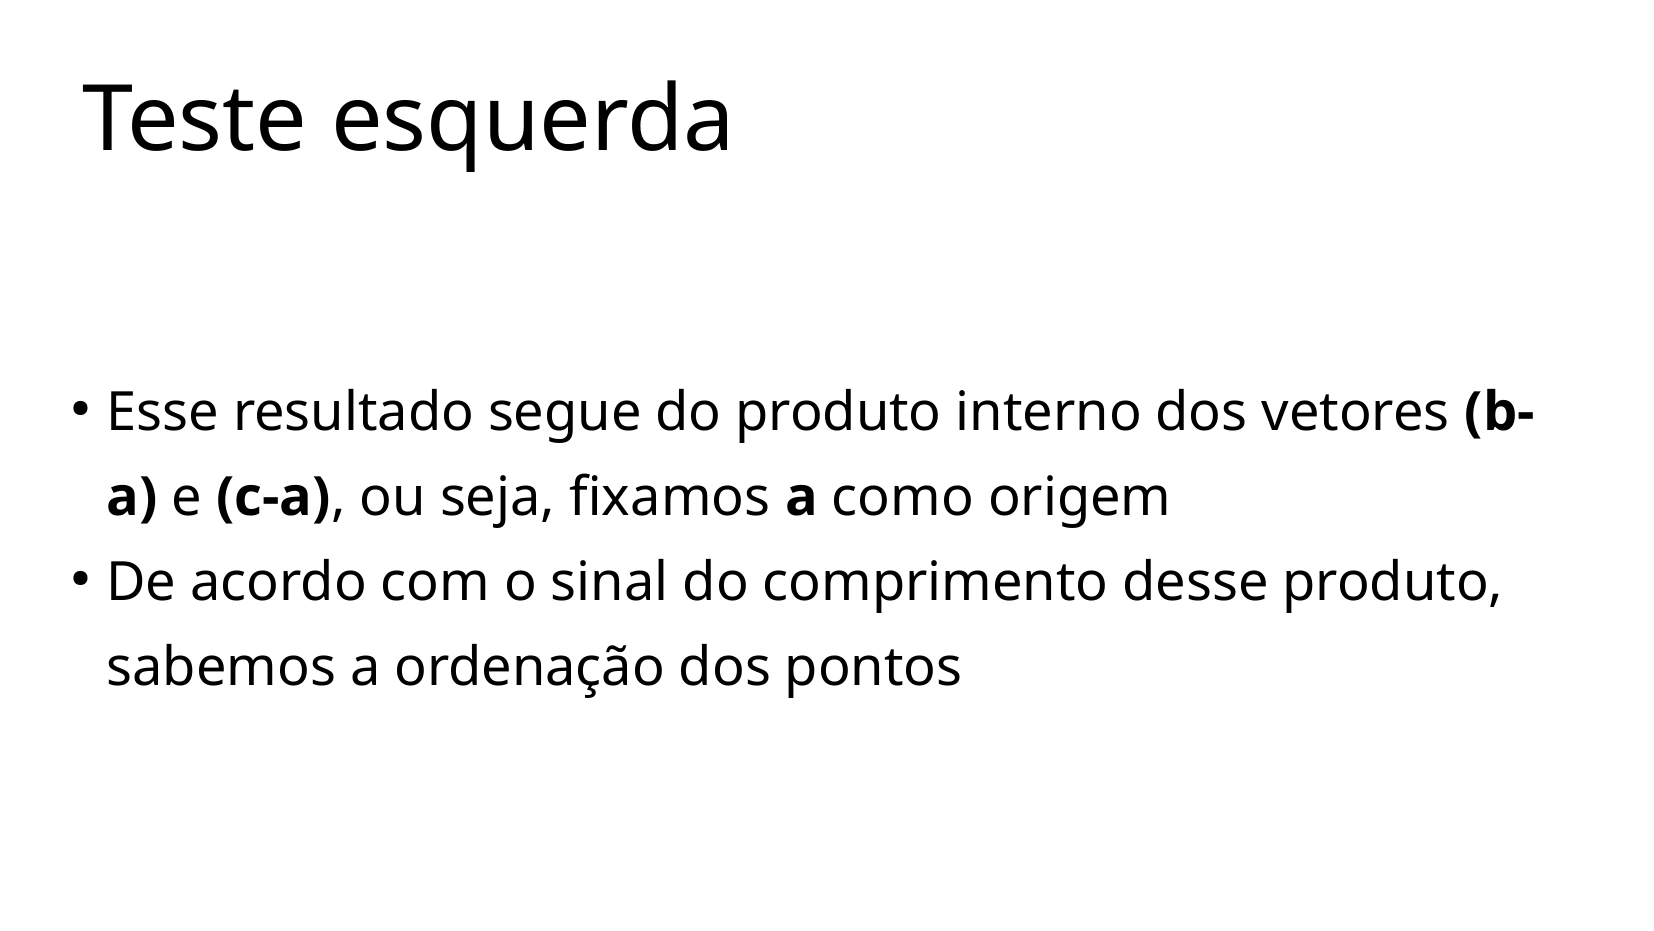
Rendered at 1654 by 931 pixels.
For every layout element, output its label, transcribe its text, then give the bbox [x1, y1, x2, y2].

subtitle Esse resultado segue do produto interno dos vetores (b-a) e (c-a), ou seja, fixamos a como origem De acordo com o sinal do comprimento desse produto, sabemos a ordenação dos pontos [70, 200, 1560, 863]
title Teste esquerda [82, 37, 1571, 193]
